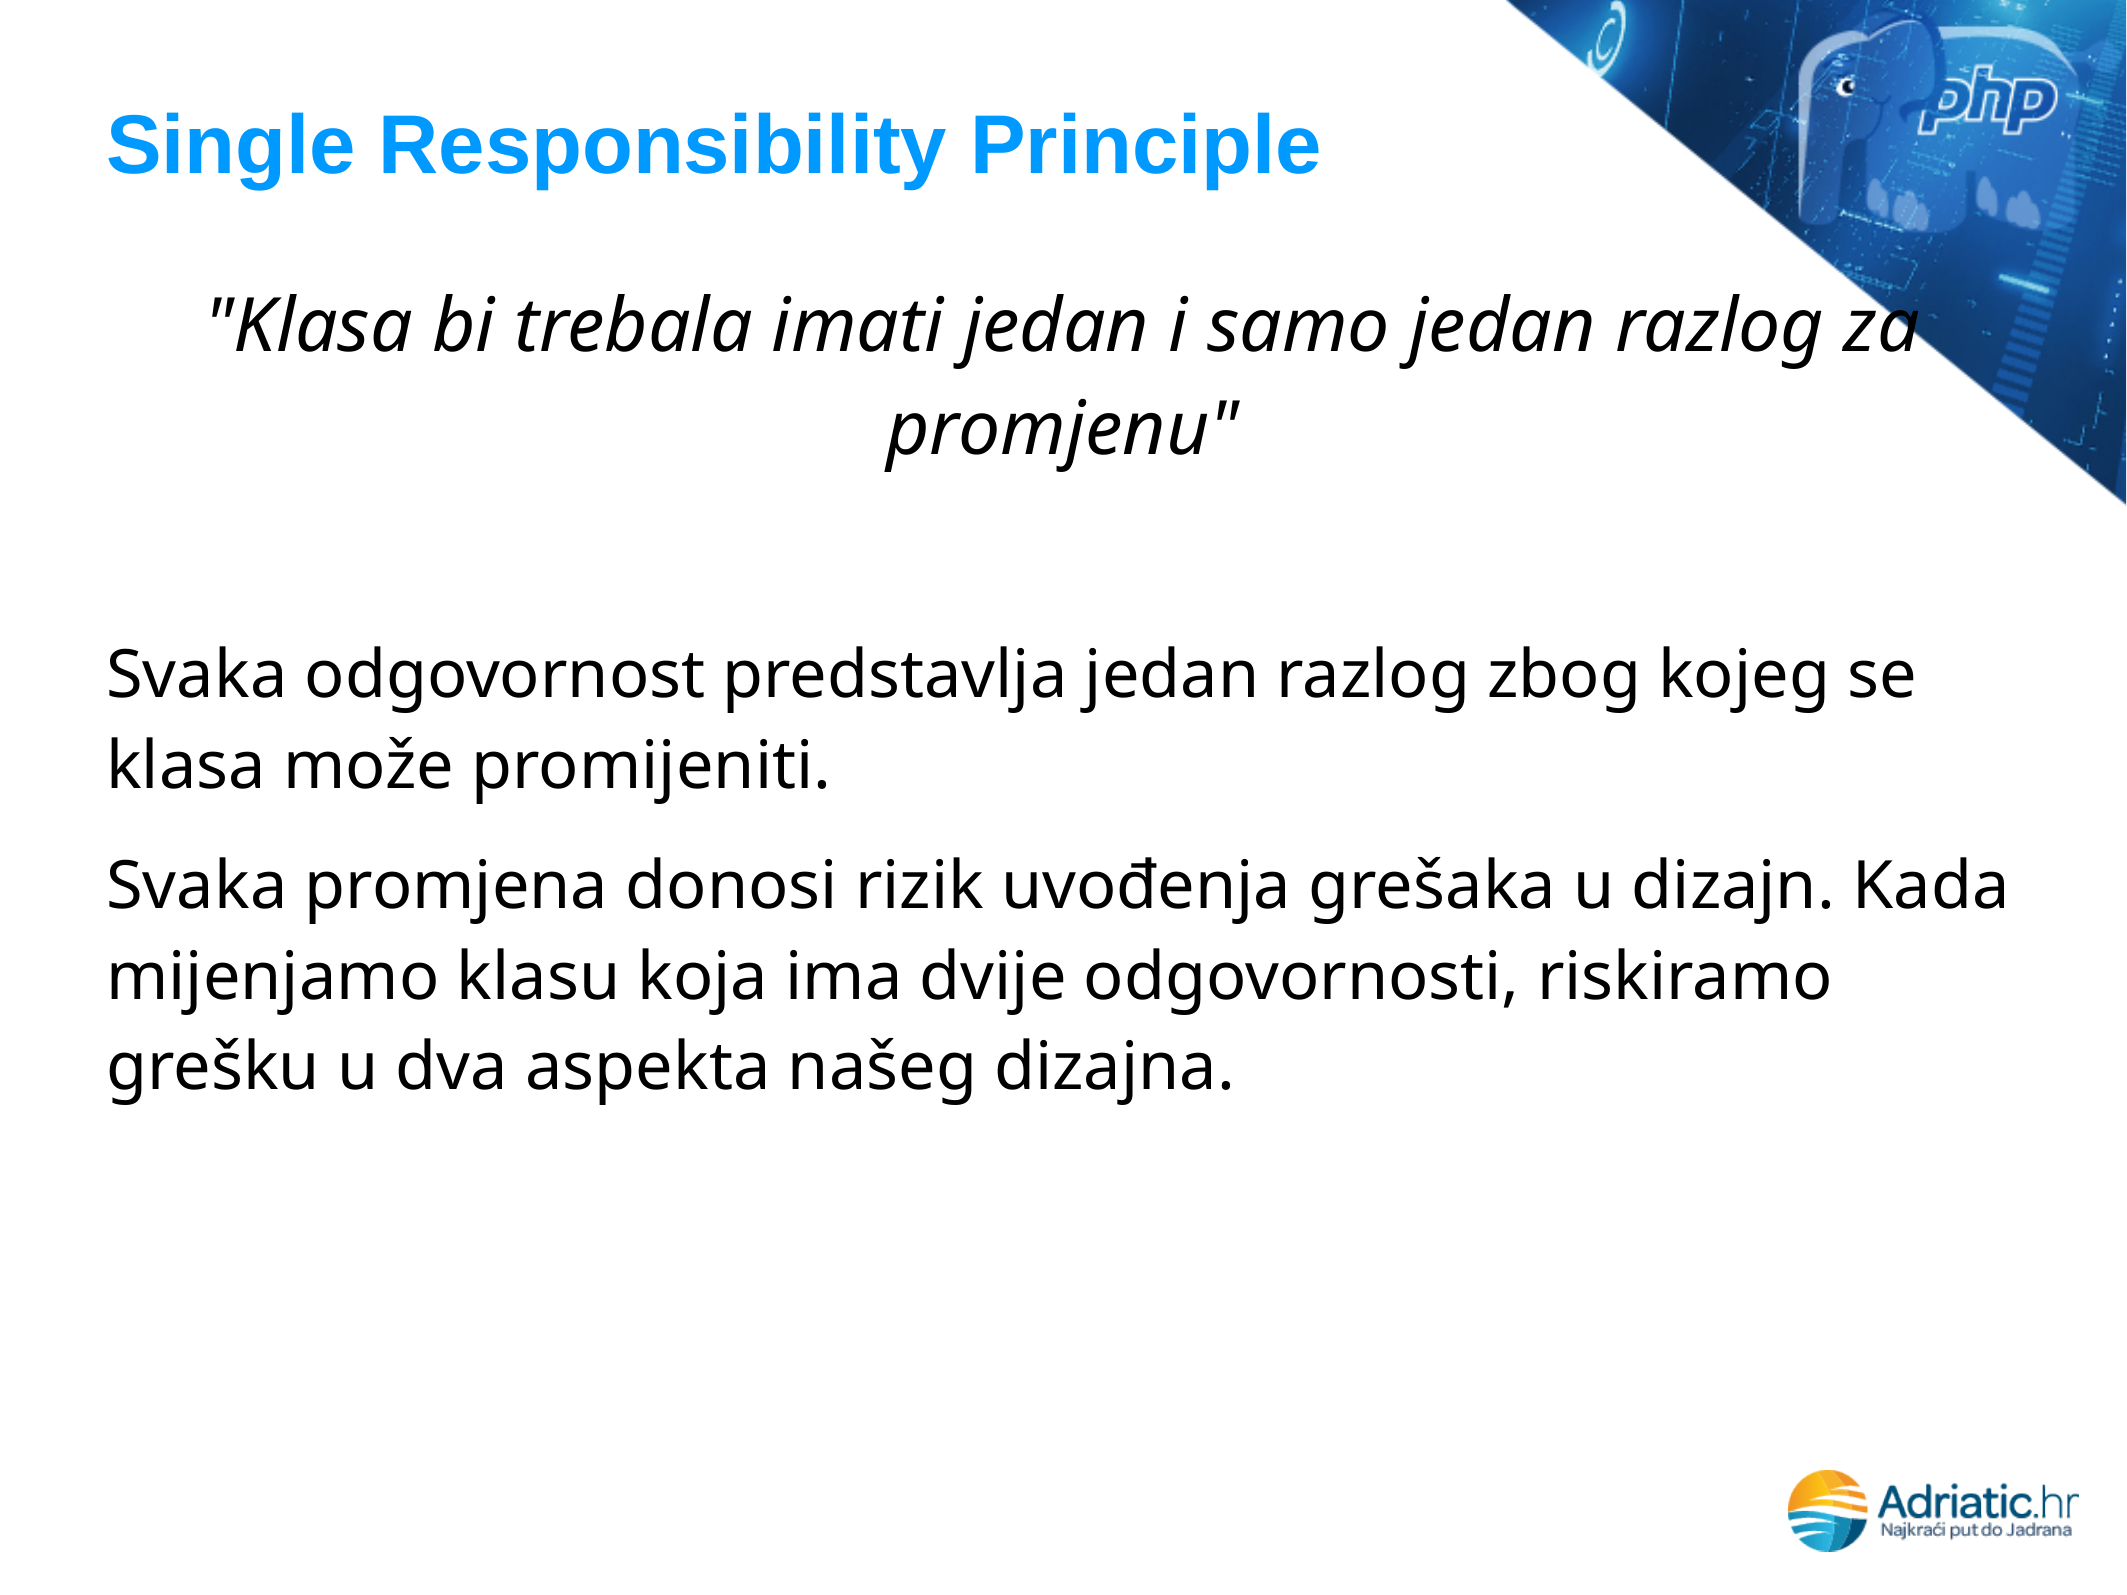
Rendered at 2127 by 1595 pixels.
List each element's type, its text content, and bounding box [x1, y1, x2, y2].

list "Klasa bi trebala imati jedan i samo jedan razlog za promjenu" Svaka odgovornost predstavlja jedan razlog zbog kojeg se klasa može promijeniti. Svaka promjena donosi rizik uvođenja grešaka u dizajn. Kada mijenjamo klasu koja ima dvije odgovornosti, riskiramo grešku u dva aspekta našeg dizajna. [106, 271, 2020, 1453]
picture [1505, 0, 2127, 625]
title Single Responsibility Principle [106, 70, 1630, 219]
picture [1788, 1470, 2079, 1552]
